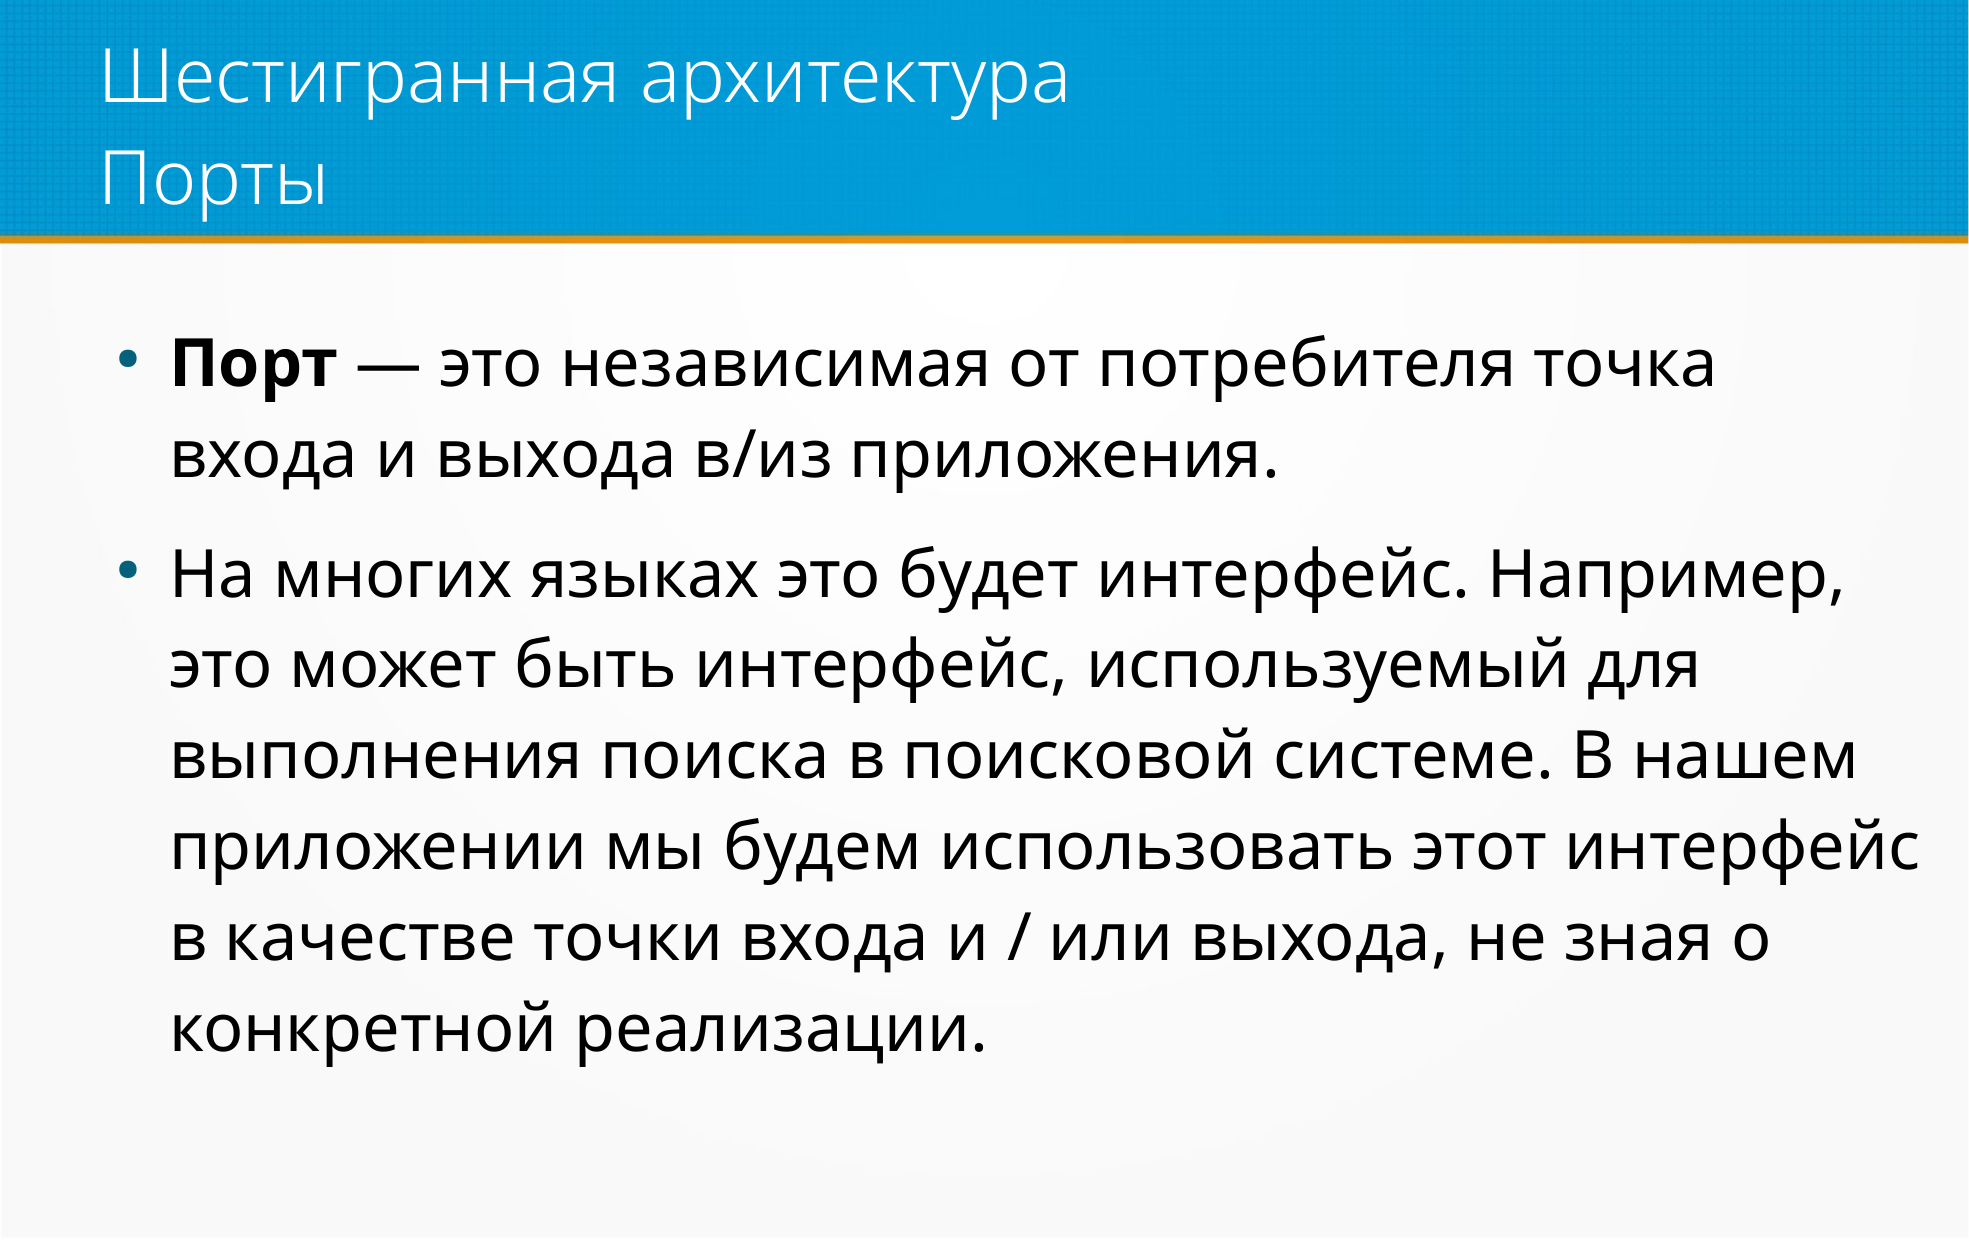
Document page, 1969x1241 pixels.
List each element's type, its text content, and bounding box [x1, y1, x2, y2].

list Порт — это независимая от потребителя точка входа и выхода в/из приложения. На многих языках это будет интерфейс. Например, это может быть интерфейс, используемый для выполнения поиска в поисковой системе. В нашем приложении мы будем использовать этот интерфейс в качестве точки входа и / или выхода, не зная о конкретной реализации. [98, 315, 1926, 1193]
picture [0, 233, 1969, 1241]
title Шестигранная архитектура Порты [98, 19, 1870, 227]
